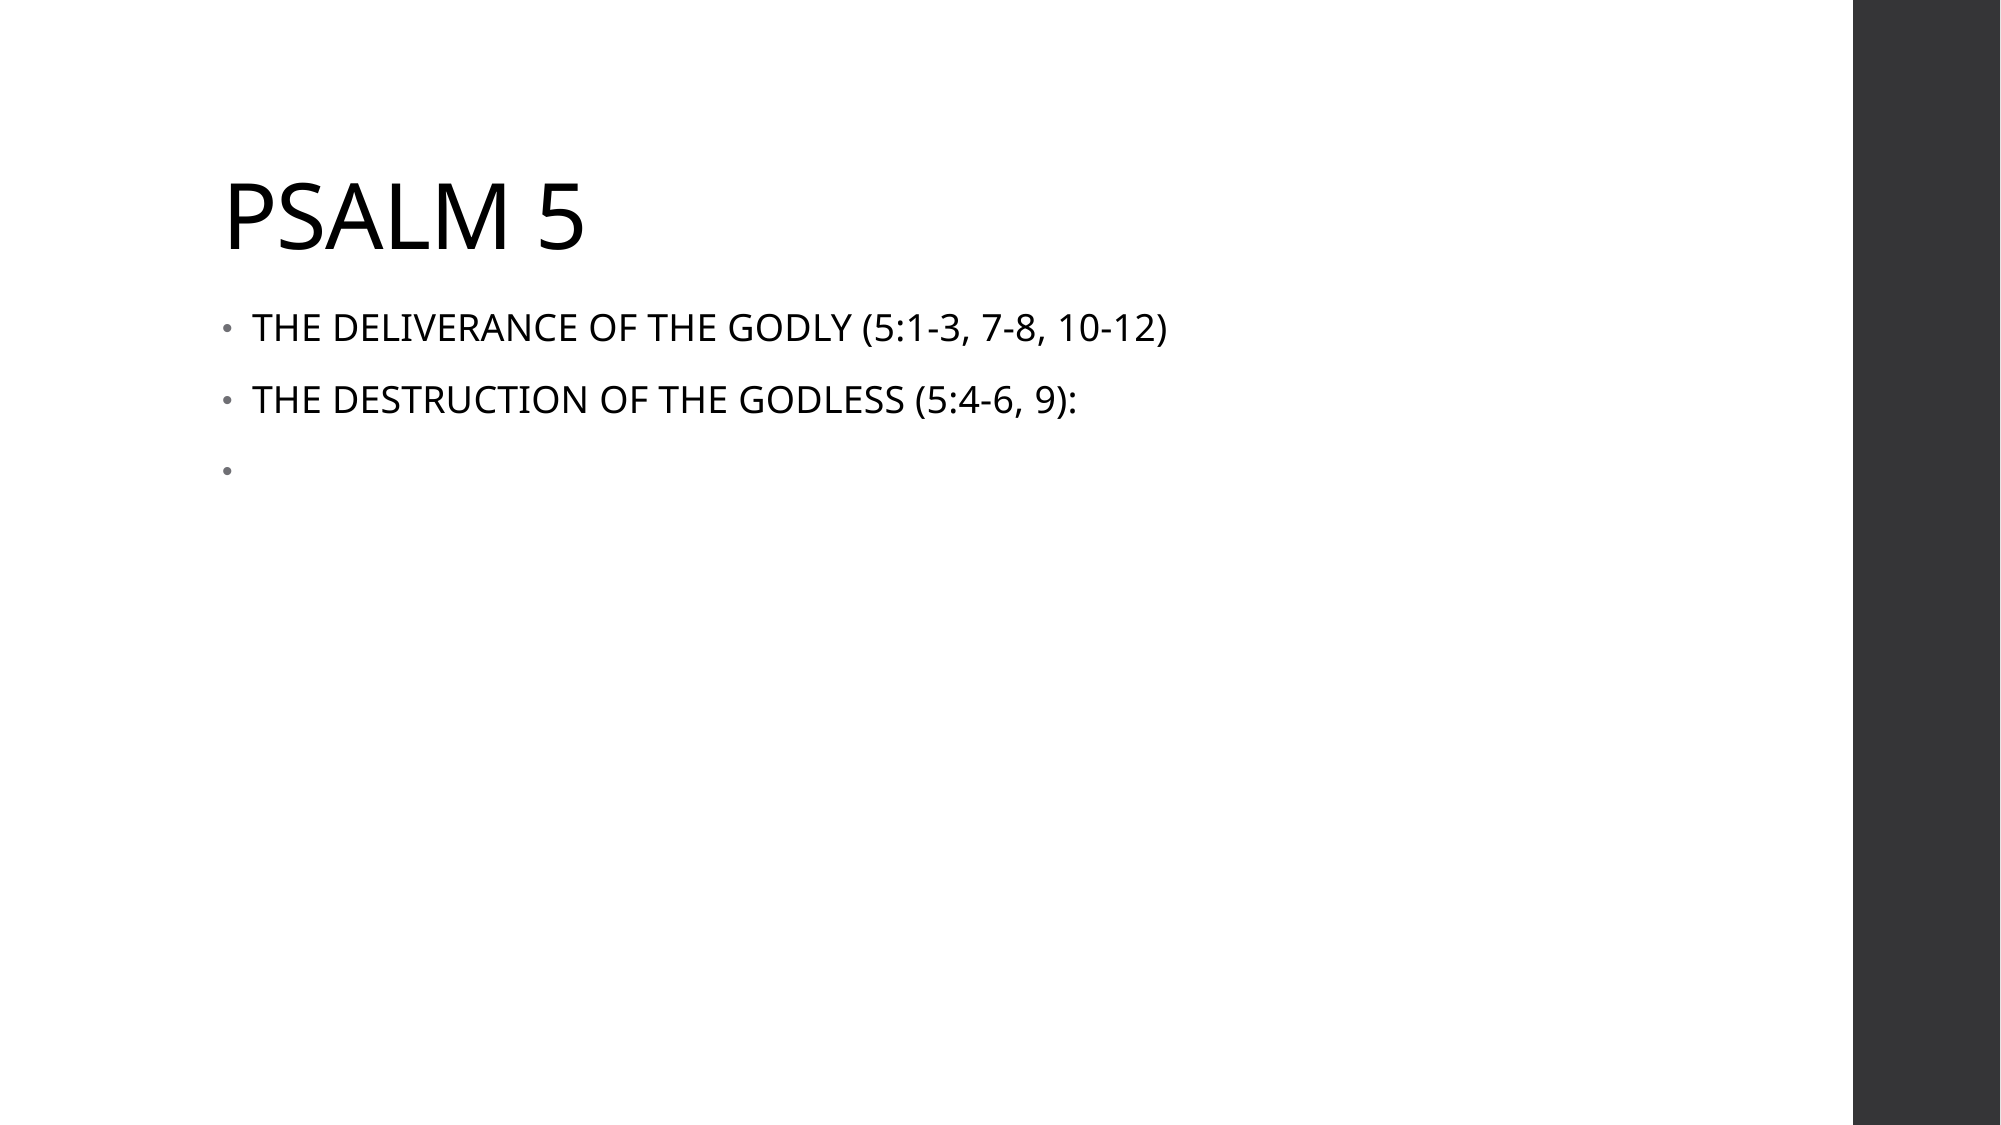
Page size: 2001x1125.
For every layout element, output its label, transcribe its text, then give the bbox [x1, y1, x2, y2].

list THE DELIVERANCE OF THE GODLY (5:1-3, 7-8, 10-12) THE DESTRUCTION OF THE GODLESS (5:4-6, 9): [206, 299, 1617, 1014]
title PSALM 5 [206, 60, 1797, 278]
